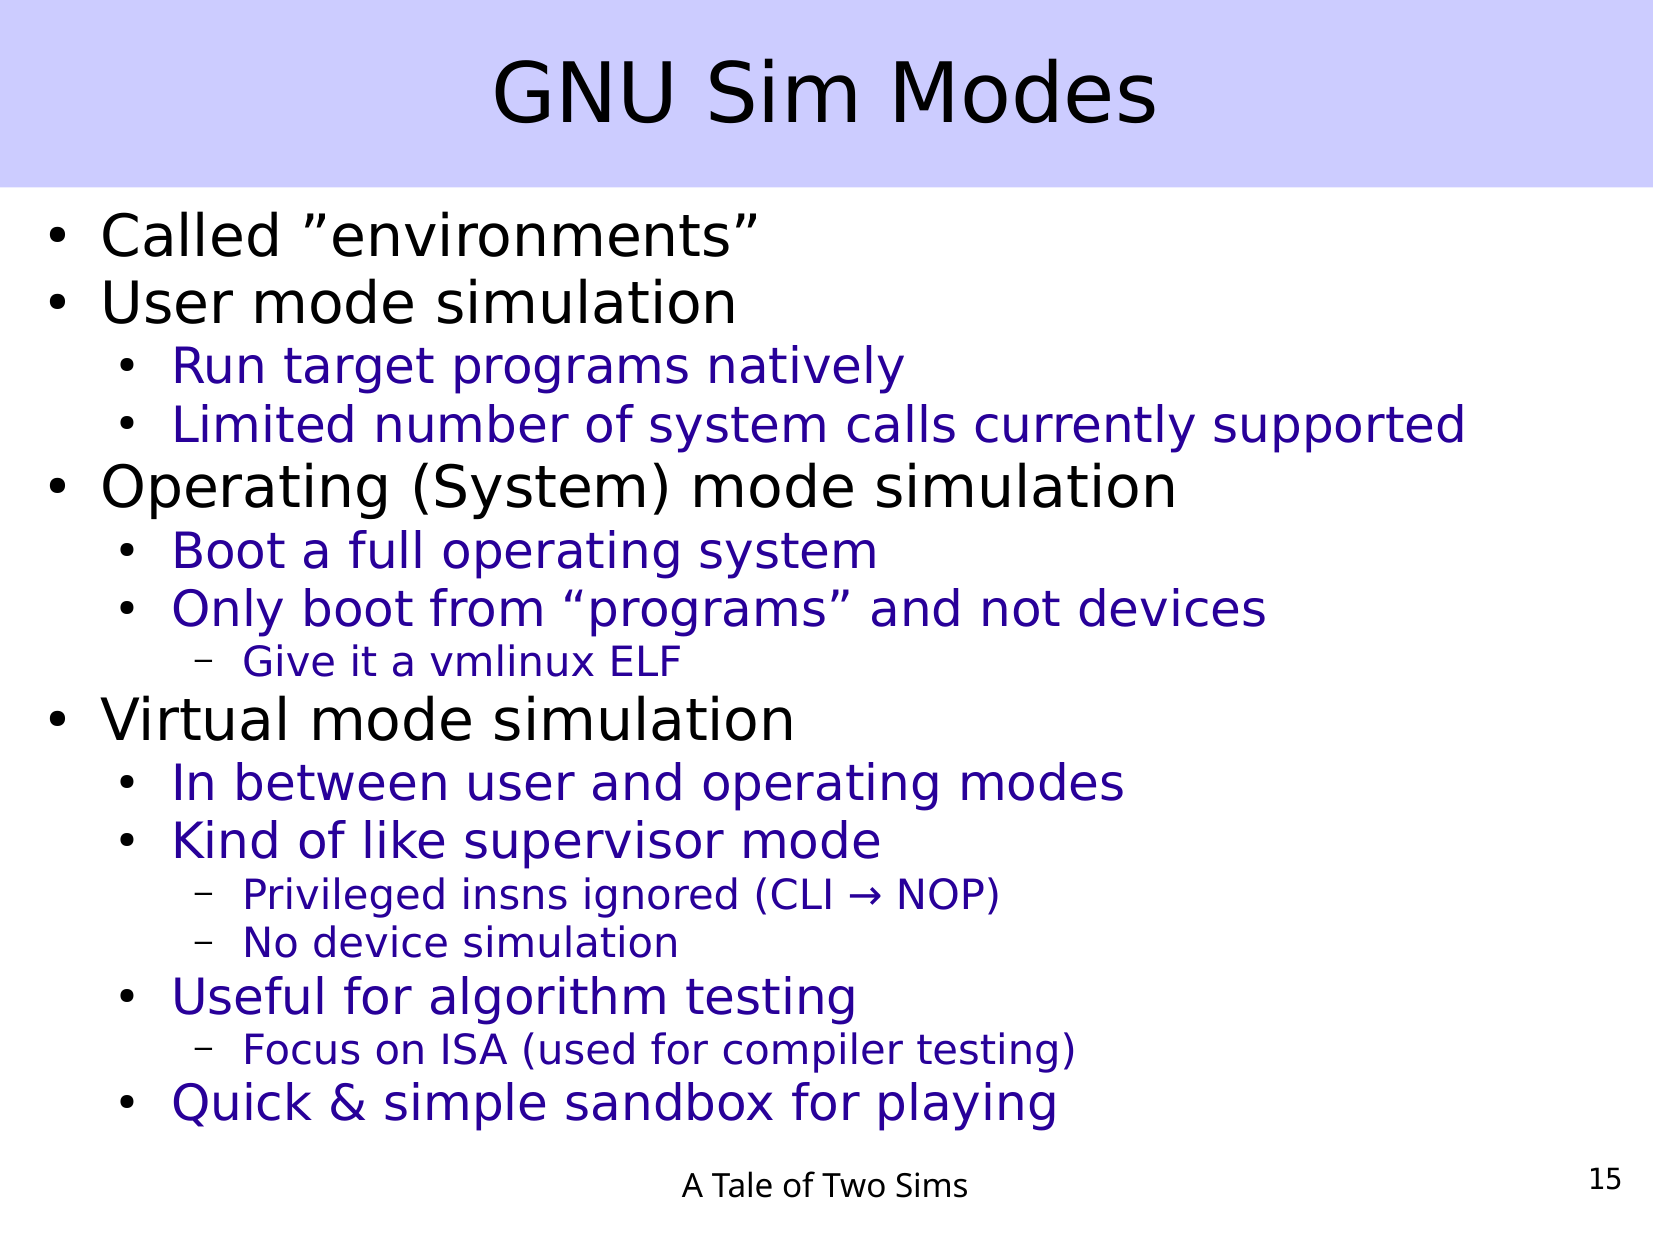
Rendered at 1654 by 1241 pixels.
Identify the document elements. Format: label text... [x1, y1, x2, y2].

list Called ”environments” User mode simulation Run target programs natively Limited number of system calls currently supported Operating (System) mode simulation Boot a full operating system Only boot from “programs” and not devices Give it a vmlinux ELF Virtual mode simulation In between user and operating modes Kind of like supervisor mode Privileged insns ignored (CLI → NOP) No device simulation Useful for algorithm testing Focus on ISA (used for compiler testing) Quick & simple sandbox for playing [29, 201, 1620, 1151]
title GNU Sim Modes [0, 0, 1651, 188]
